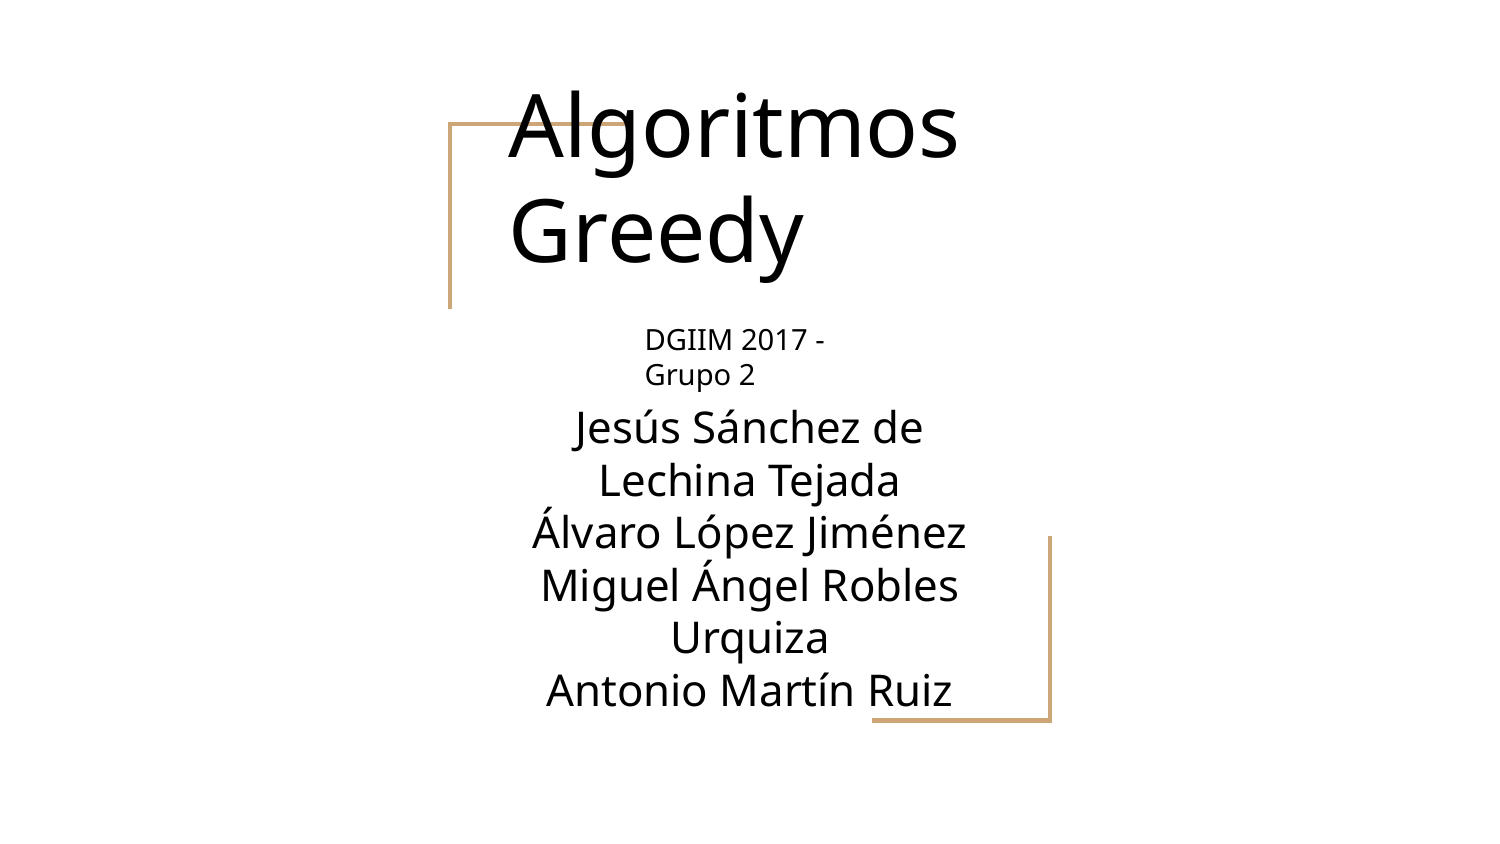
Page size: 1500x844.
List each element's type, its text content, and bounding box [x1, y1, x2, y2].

text_box Algoritmos Greedy [493, 169, 1037, 296]
text_box DGIIM 2017 - Grupo 2 [629, 306, 871, 375]
text_box Jesús Sánchez de Lechina Tejada Álvaro López Jiménez Miguel Ángel Robles Urquiza Antonio Martín Ruiz [499, 385, 1001, 501]
